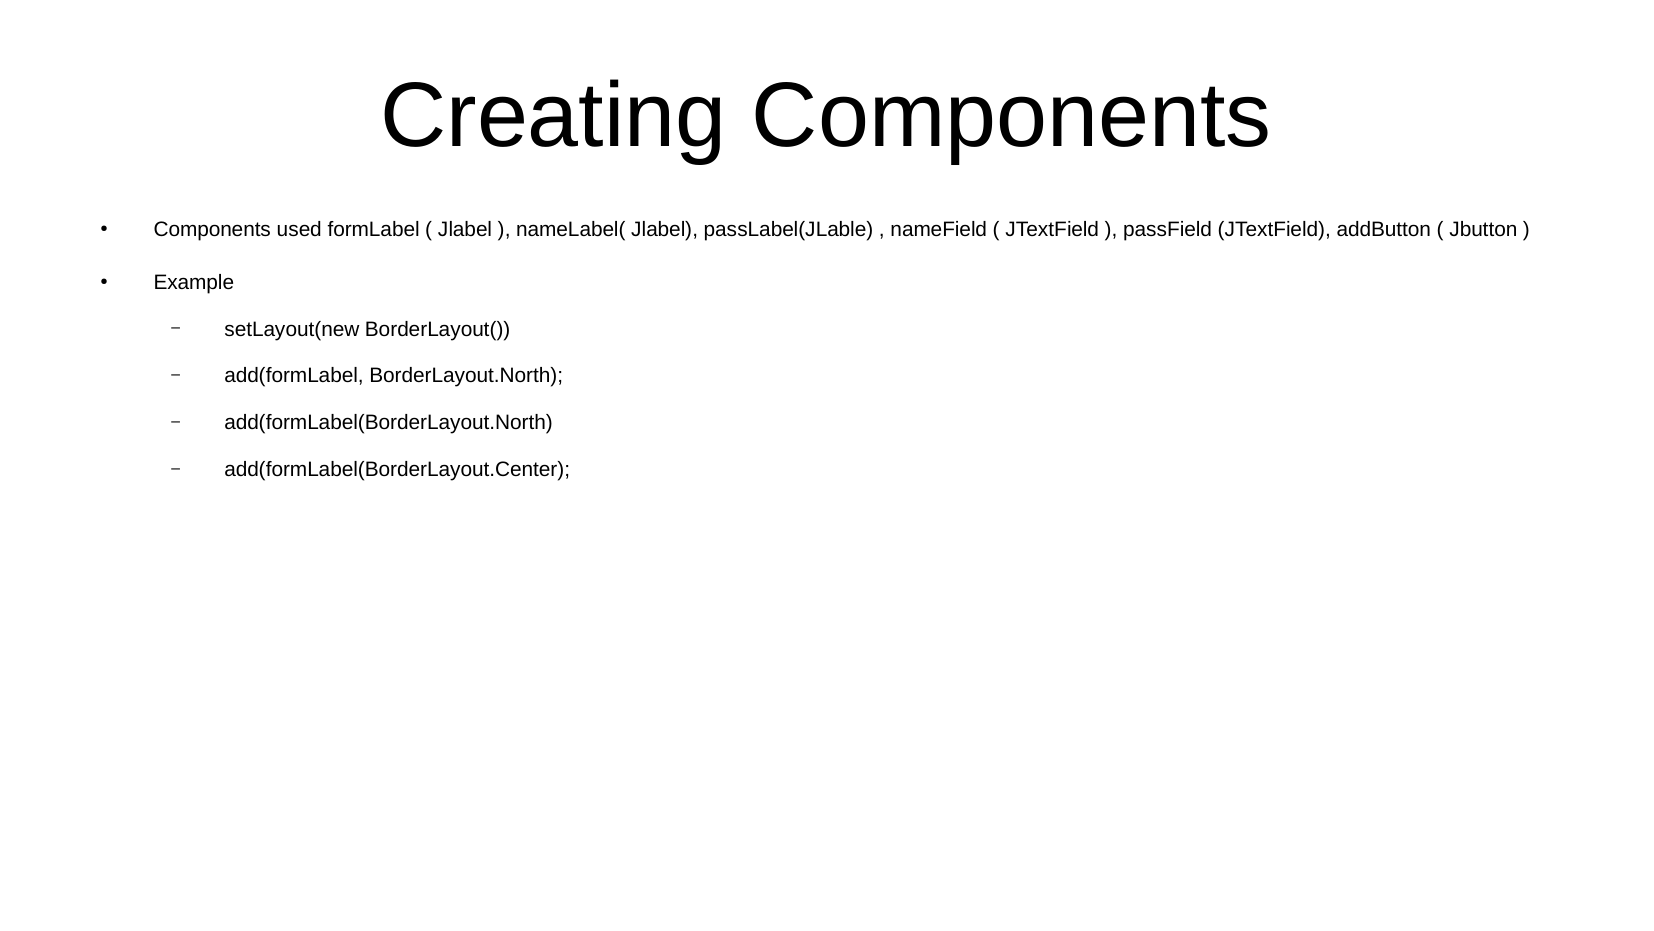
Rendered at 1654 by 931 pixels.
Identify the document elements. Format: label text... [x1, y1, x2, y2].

title Creating Components [82, 37, 1571, 193]
list Components used formLabel ( Jlabel ), nameLabel( Jlabel), passLabel(JLable) , nameField ( JTextField ), passField (JTextField), addButton ( Jbutton ) Example setLayout(new BorderLayout()) add(formLabel, BorderLayout.North); add(formLabel(BorderLayout.North) add(formLabel(BorderLayout.Center); [82, 217, 1621, 901]
